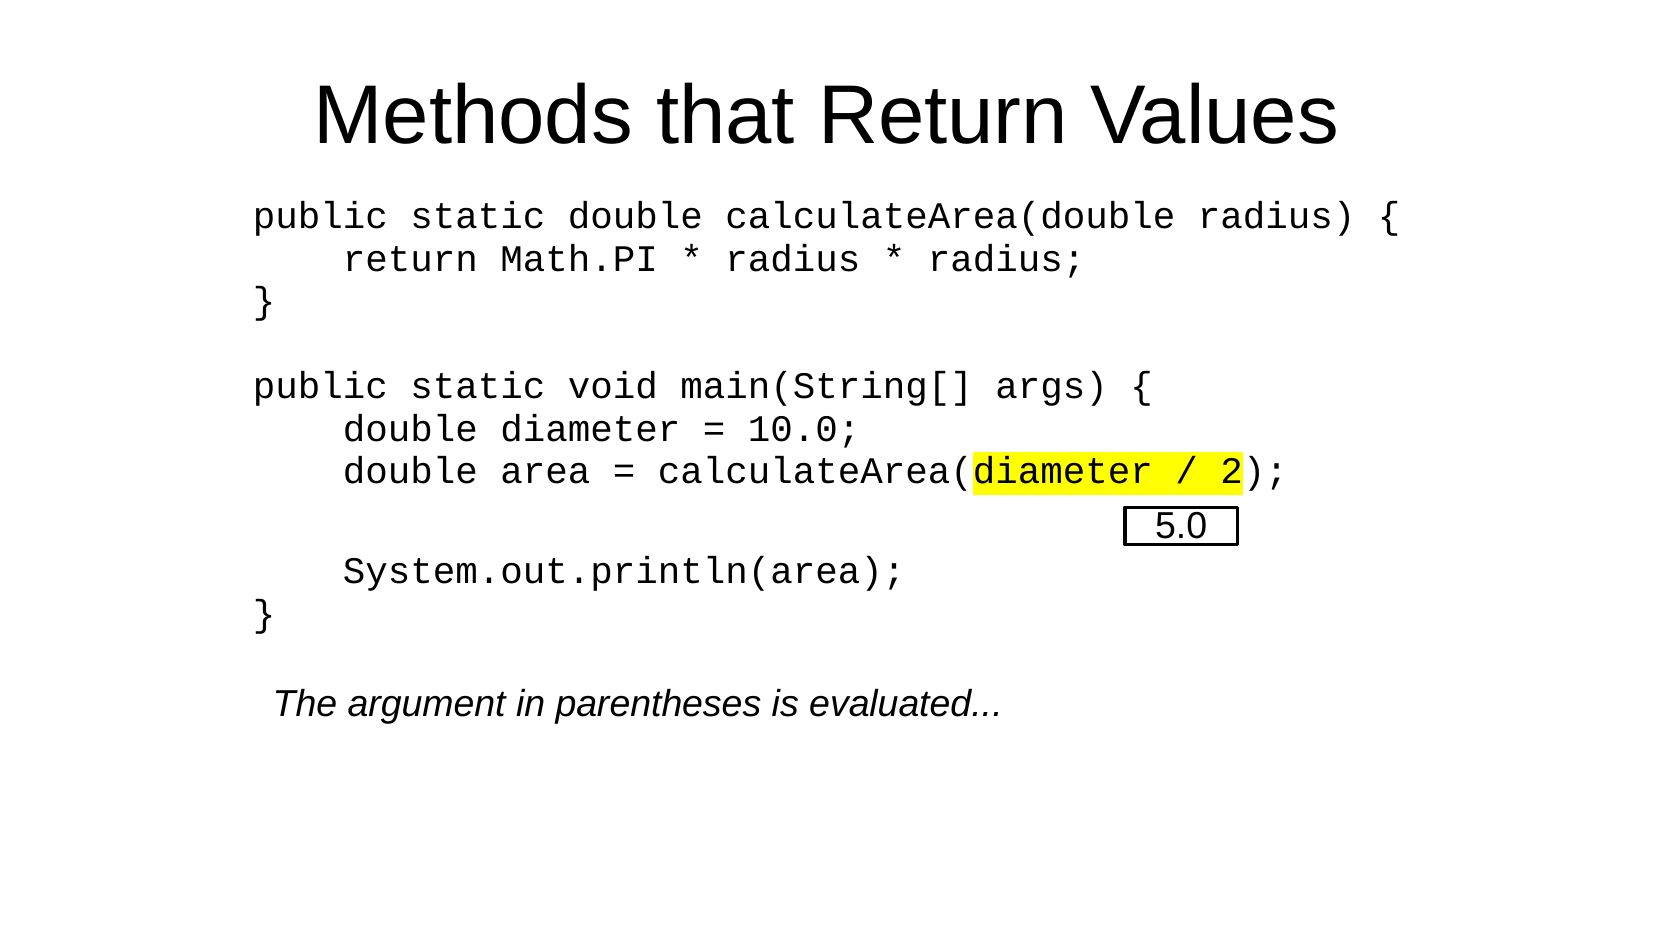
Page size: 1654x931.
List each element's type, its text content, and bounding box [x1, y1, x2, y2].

title Methods that Return Values [82, 37, 1571, 193]
text_box public static double calculateArea(double radius) { return Math.PI * radius * radius; } public static void main(String[] args) { double diameter = 10.0; double area = calculateArea(diameter / 2); System.out.println(area); } [238, 189, 1416, 645]
text_box The argument in parentheses is evaluated... [257, 675, 1018, 732]
text_box 5.0 [1124, 507, 1238, 545]
